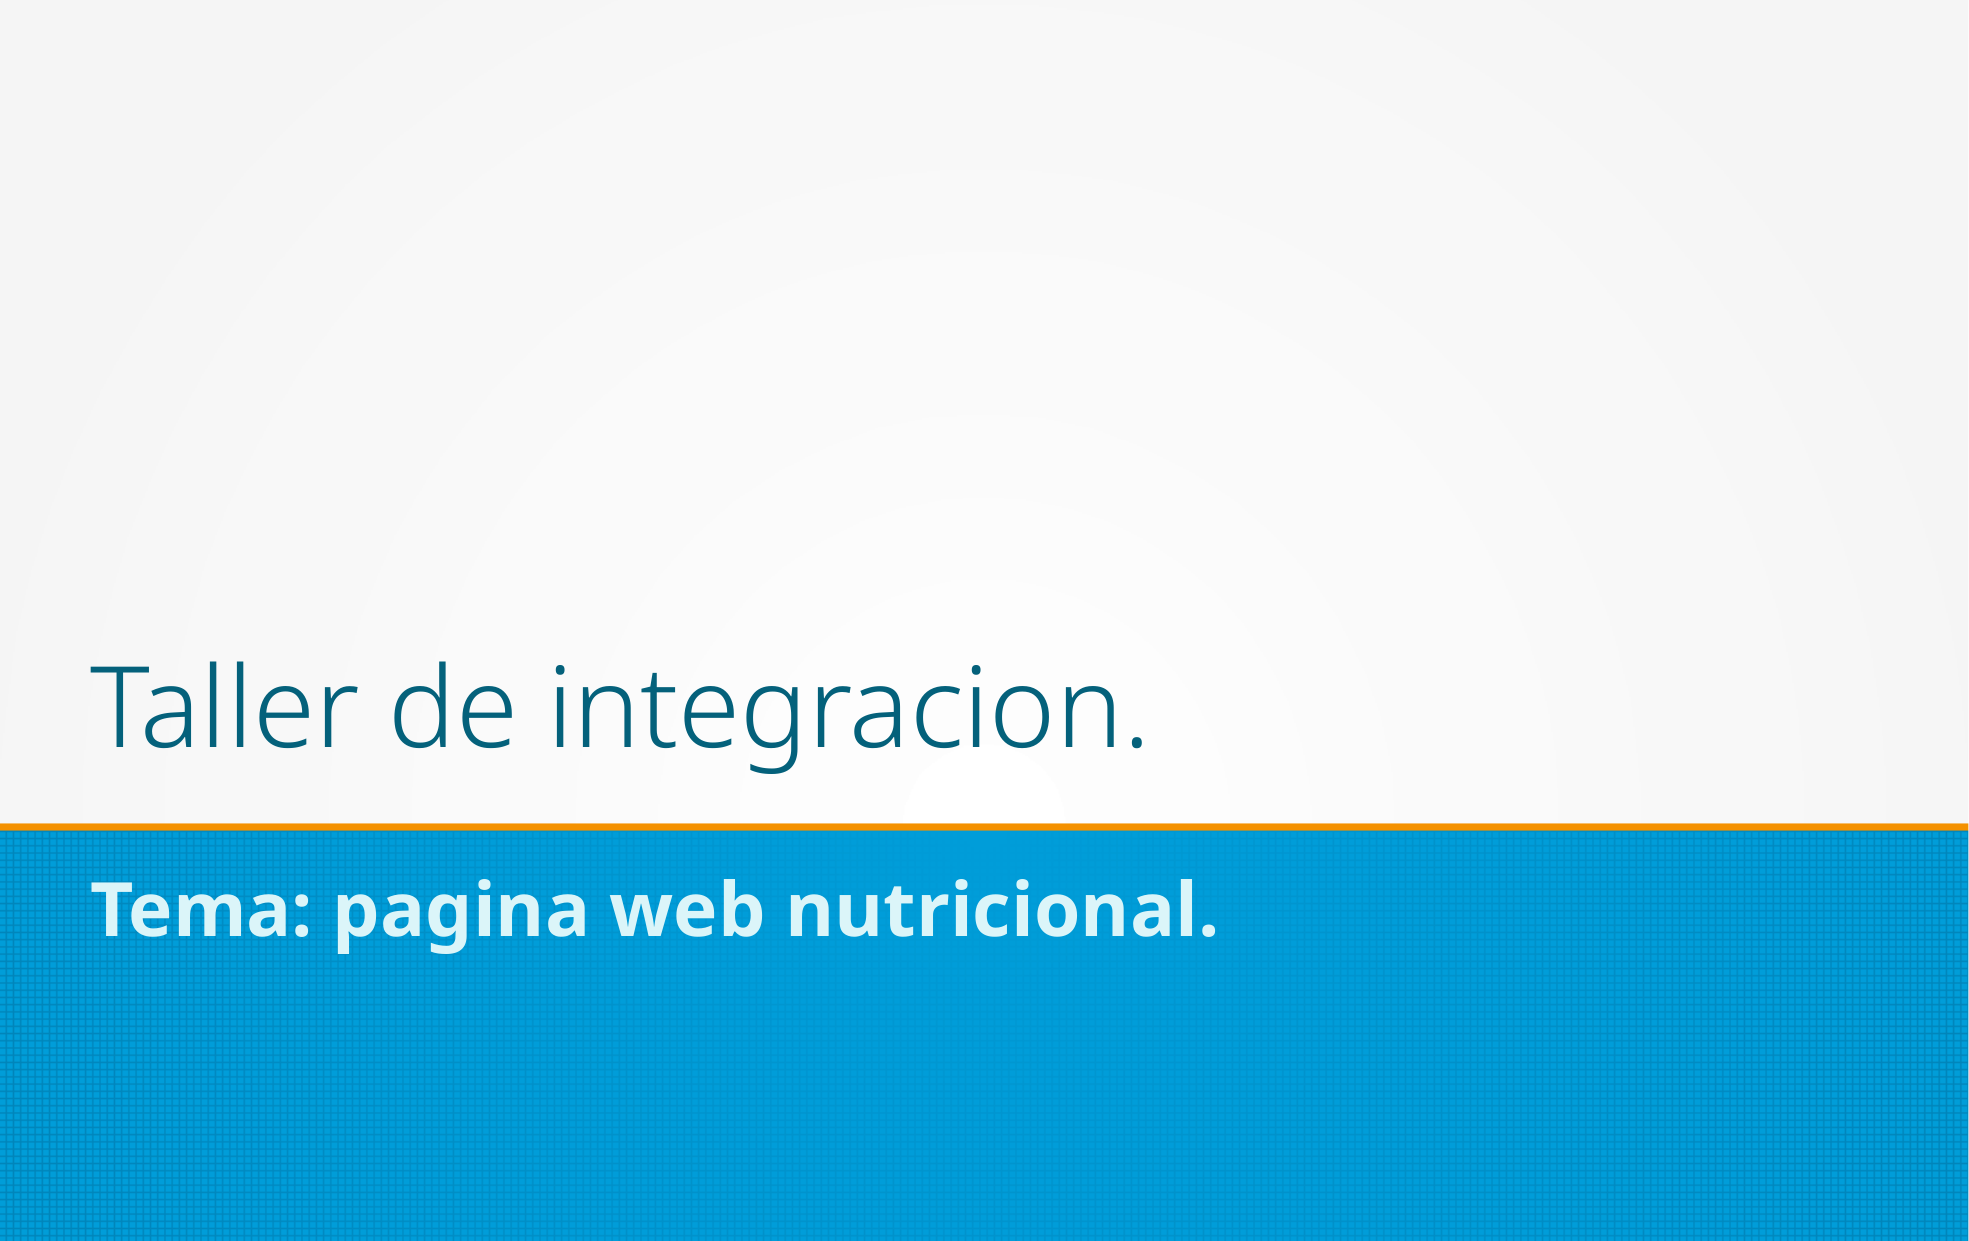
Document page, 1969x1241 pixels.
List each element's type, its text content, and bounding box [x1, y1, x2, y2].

subtitle Tema: pagina web nutricional. [90, 855, 1861, 1111]
picture [0, 0, 1969, 830]
title Taller de integracion. [90, 49, 1862, 781]
